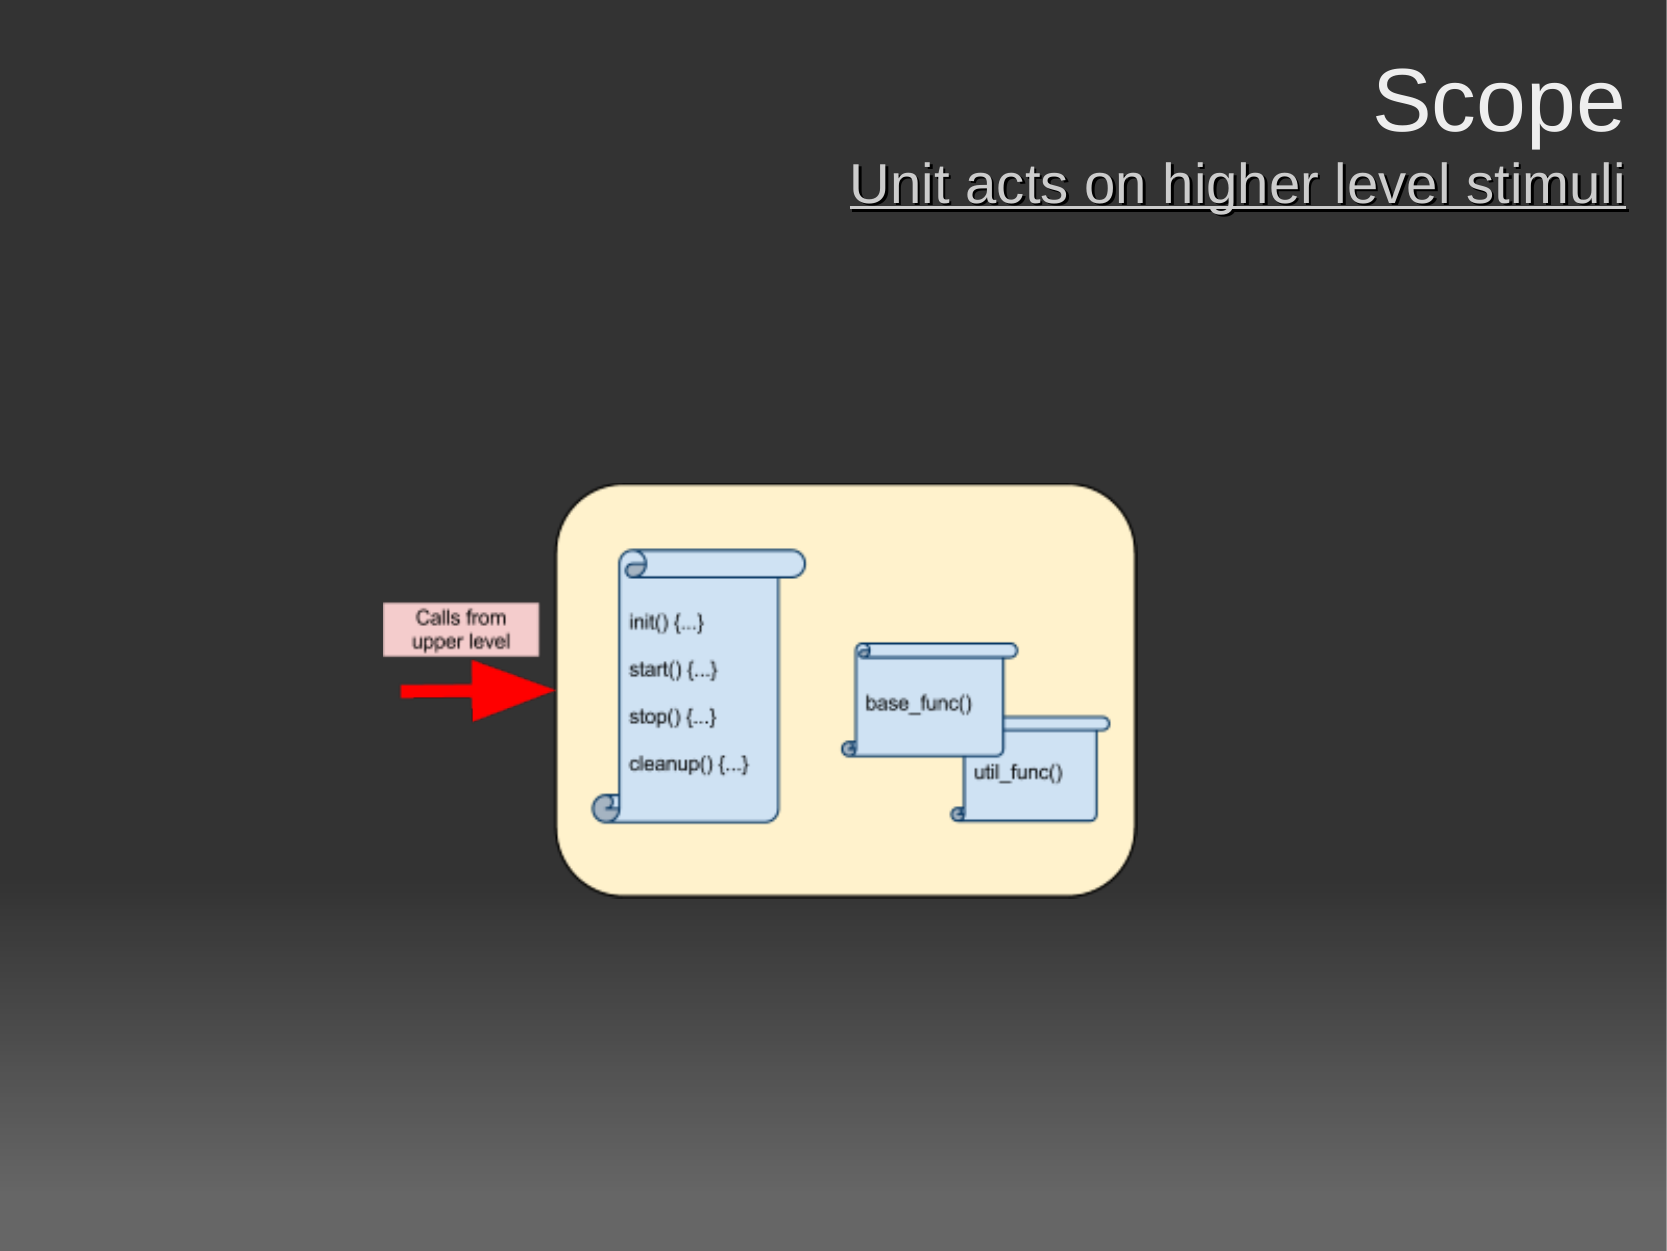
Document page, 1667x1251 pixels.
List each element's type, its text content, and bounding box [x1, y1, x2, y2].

picture [0, 0, 1667, 1251]
title Scope Unit acts on higher level stimuli [40, 50, 1627, 217]
